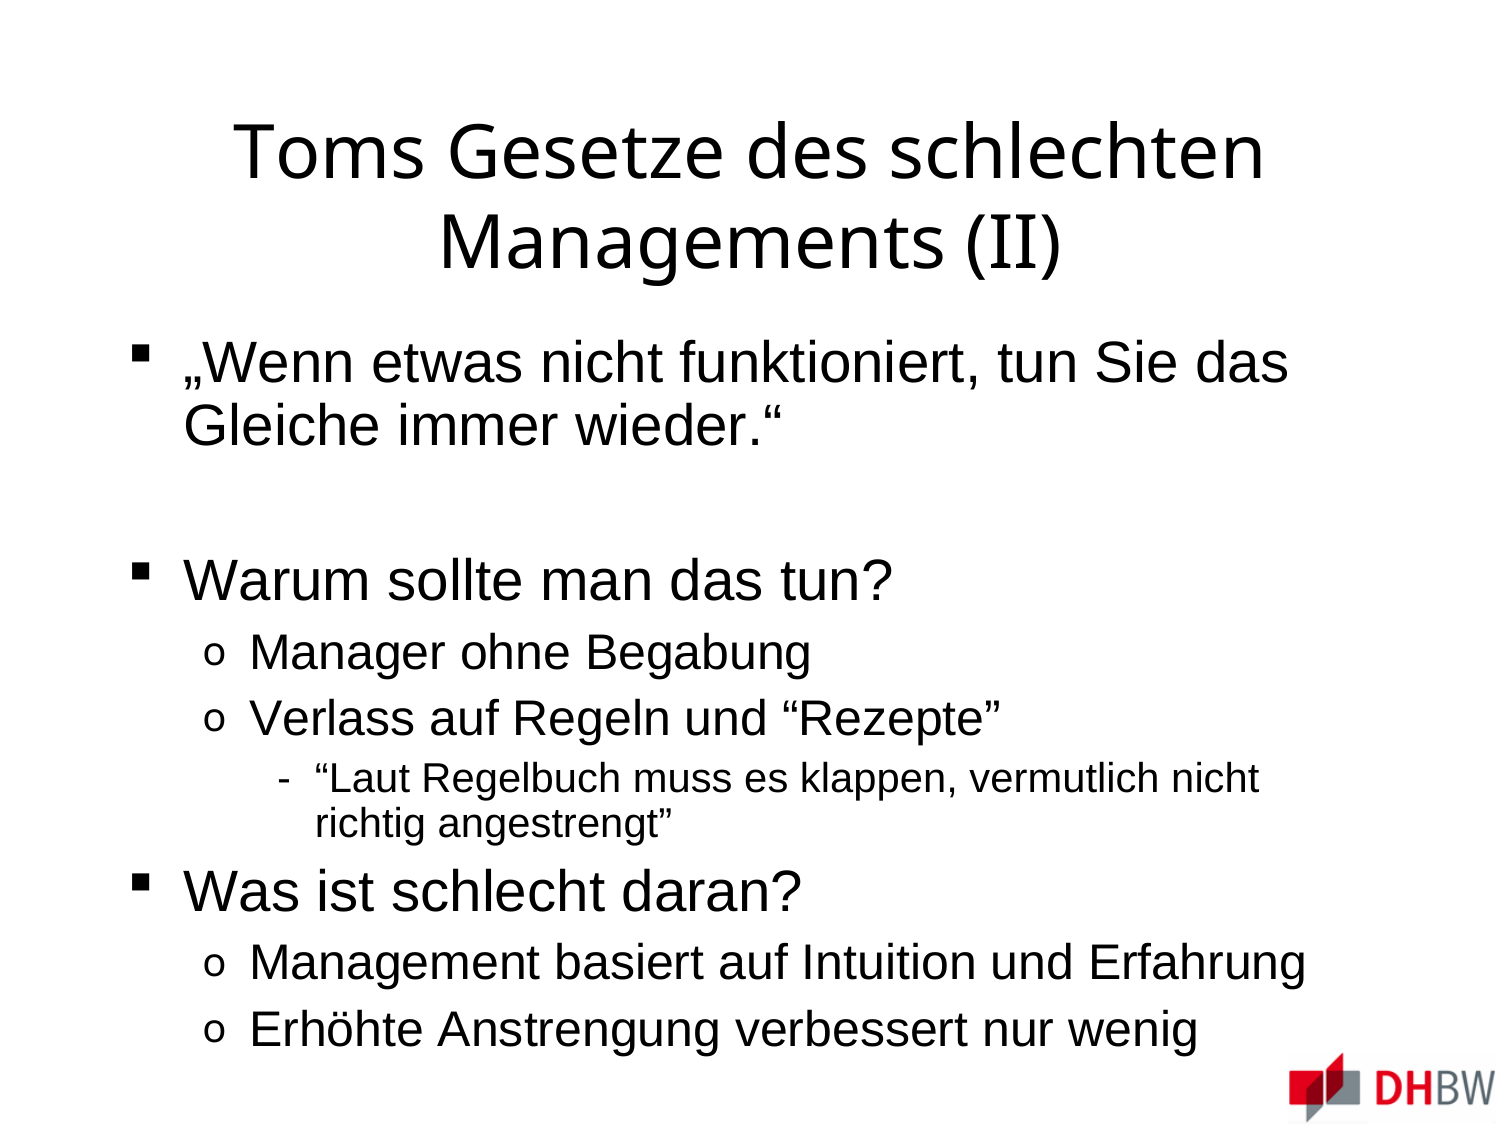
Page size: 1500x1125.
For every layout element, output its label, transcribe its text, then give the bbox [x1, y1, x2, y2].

title Toms Gesetze des schlechten Managements (II) [112, 96, 1388, 292]
picture [1288, 1051, 1496, 1124]
list „Wenn etwas nicht funktioniert, tun Sie das Gleiche immer wieder.“ Warum sollte man das tun? Manager ohne Begabung Verlass auf Regeln und “Rezepte” “Laut Regelbuch muss es klappen, vermutlich nicht richtig angestrengt” Was ist schlecht daran? Management basiert auf Intuition und Erfahrung Erhöhte Anstrengung verbessert nur wenig [112, 324, 1388, 1067]
